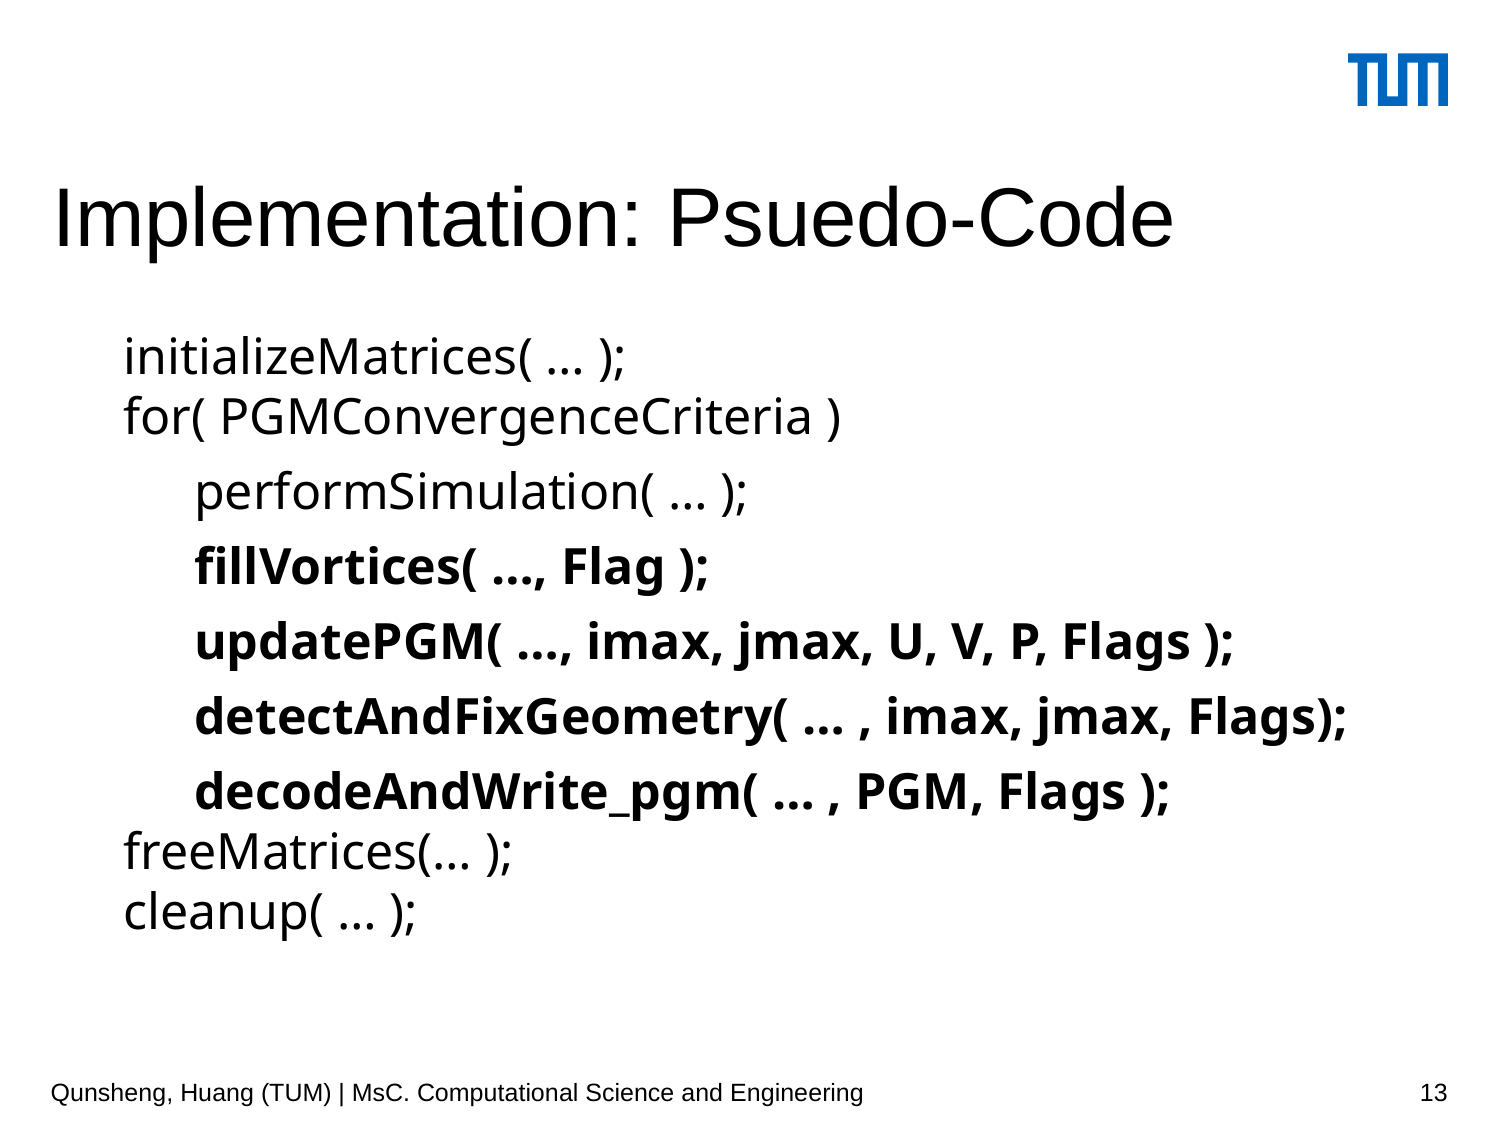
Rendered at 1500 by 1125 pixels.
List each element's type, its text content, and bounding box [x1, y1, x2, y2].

text_box Qunsheng, Huang (TUM) | MsC. Computational Science and Engineering [50, 1061, 1112, 1122]
list initializeMatrices( … ); for( PGMConvergenceCriteria ) performSimulation( … ); fillVortices( …, Flag ); updatePGM( …, imax, jmax, U, V, P, Flags ); detectAndFixGeometry( … , imax, jmax, Flags); decodeAndWrite_pgm( … , PGM, Flags ); freeMatrices(… ); cleanup( … ); [52, 324, 1351, 1096]
slide_number <number> [1112, 1061, 1448, 1122]
title Implementation: Psuedo-Code [52, 163, 1449, 231]
